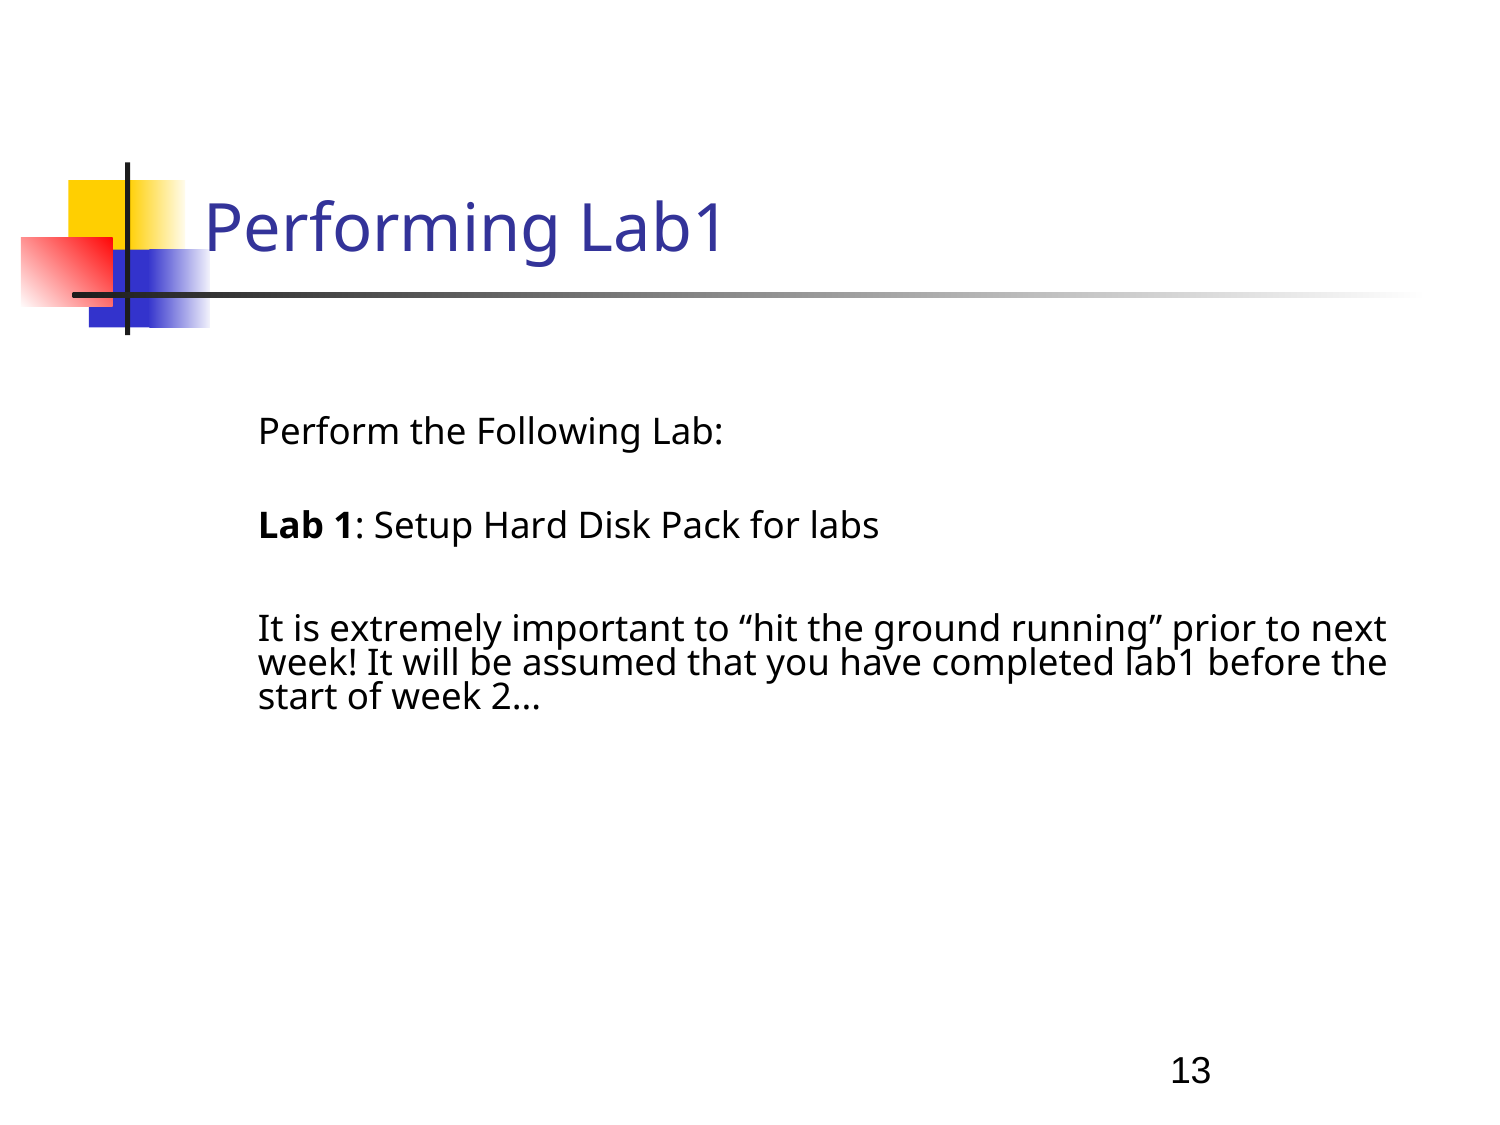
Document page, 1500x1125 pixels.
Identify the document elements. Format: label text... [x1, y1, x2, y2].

list Perform the Following Lab: Lab 1: Setup Hard Disk Pack for labs It is extremely important to “hit the ground running” prior to next week! It will be assumed that you have completed lab1 before the start of week 2... [193, 331, 1469, 1007]
title Performing Lab1 [188, 35, 1468, 276]
